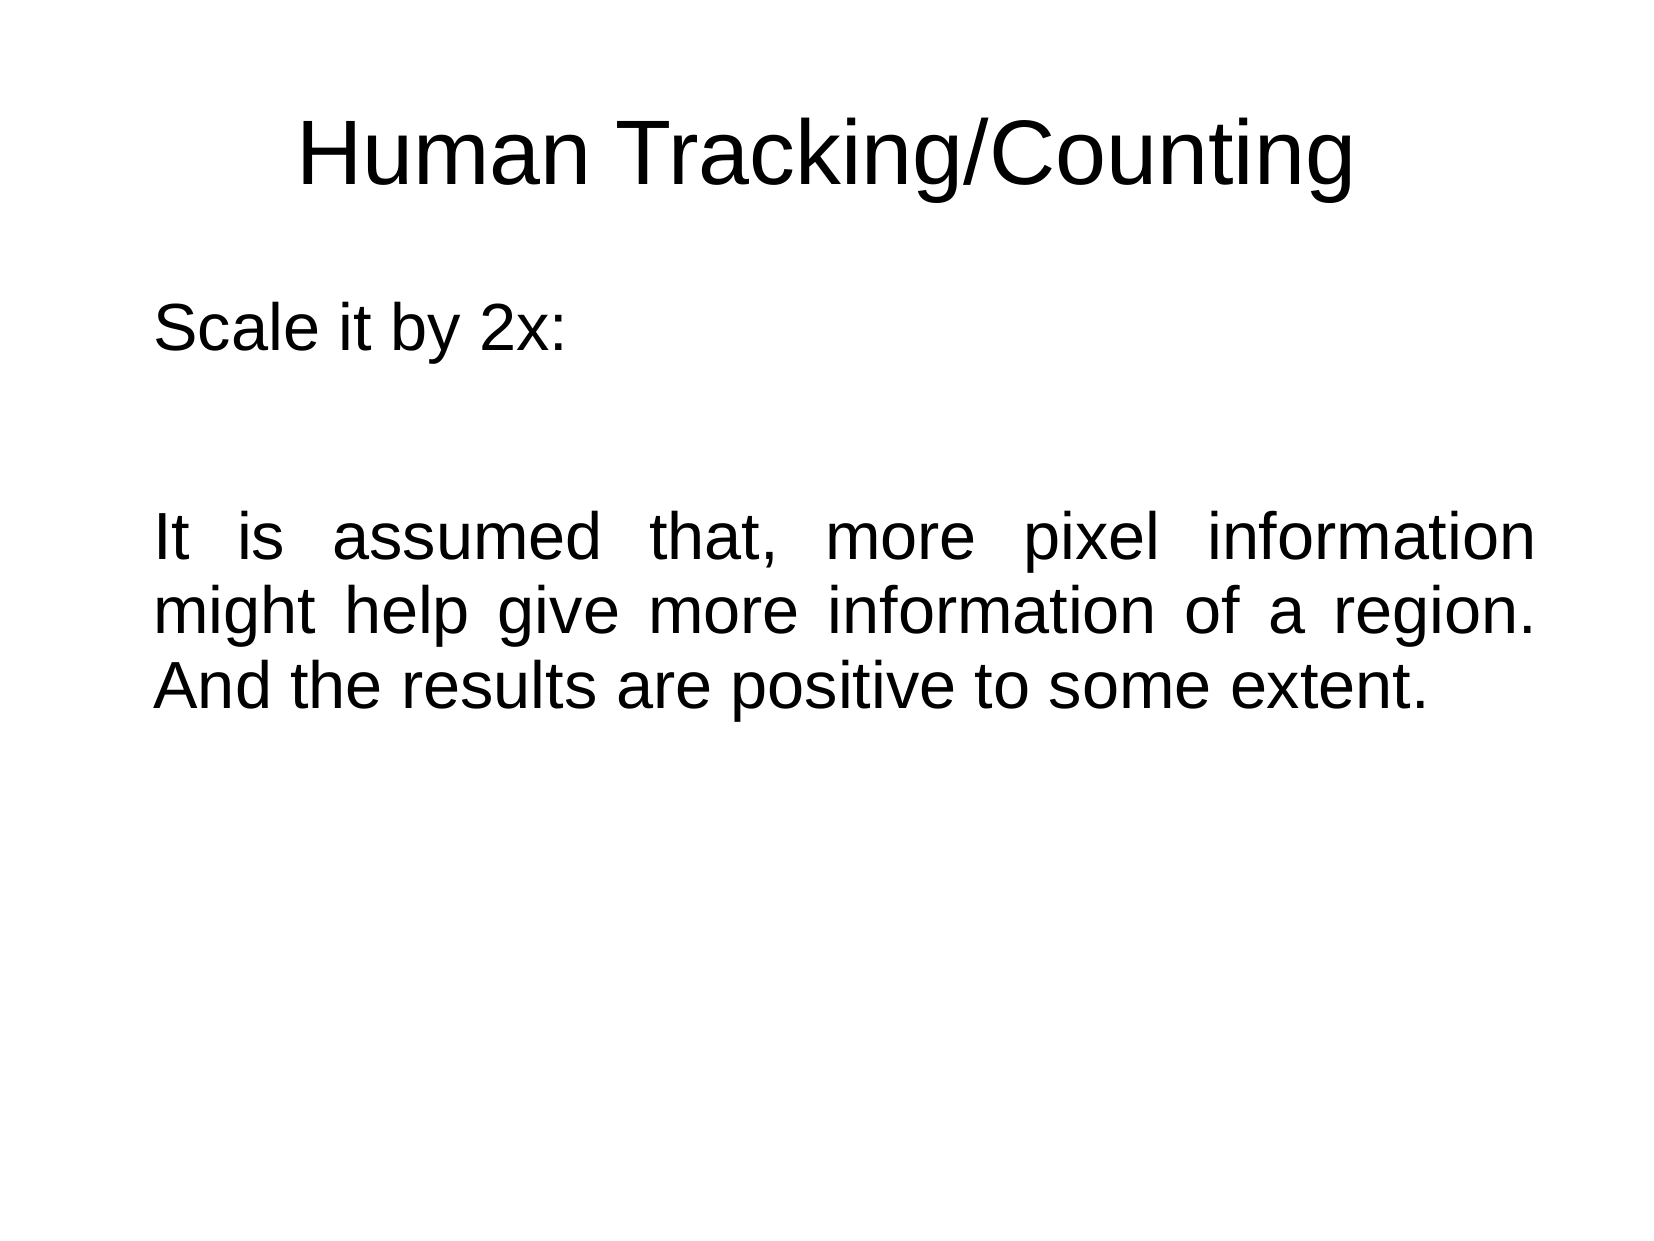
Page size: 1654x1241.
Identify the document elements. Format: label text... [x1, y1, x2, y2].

title Human Tracking/Counting [82, 49, 1571, 257]
list Scale it by 2x: It is assumed that, more pixel information might help give more information of a region. And the results are positive to some extent. [82, 290, 1538, 1010]
